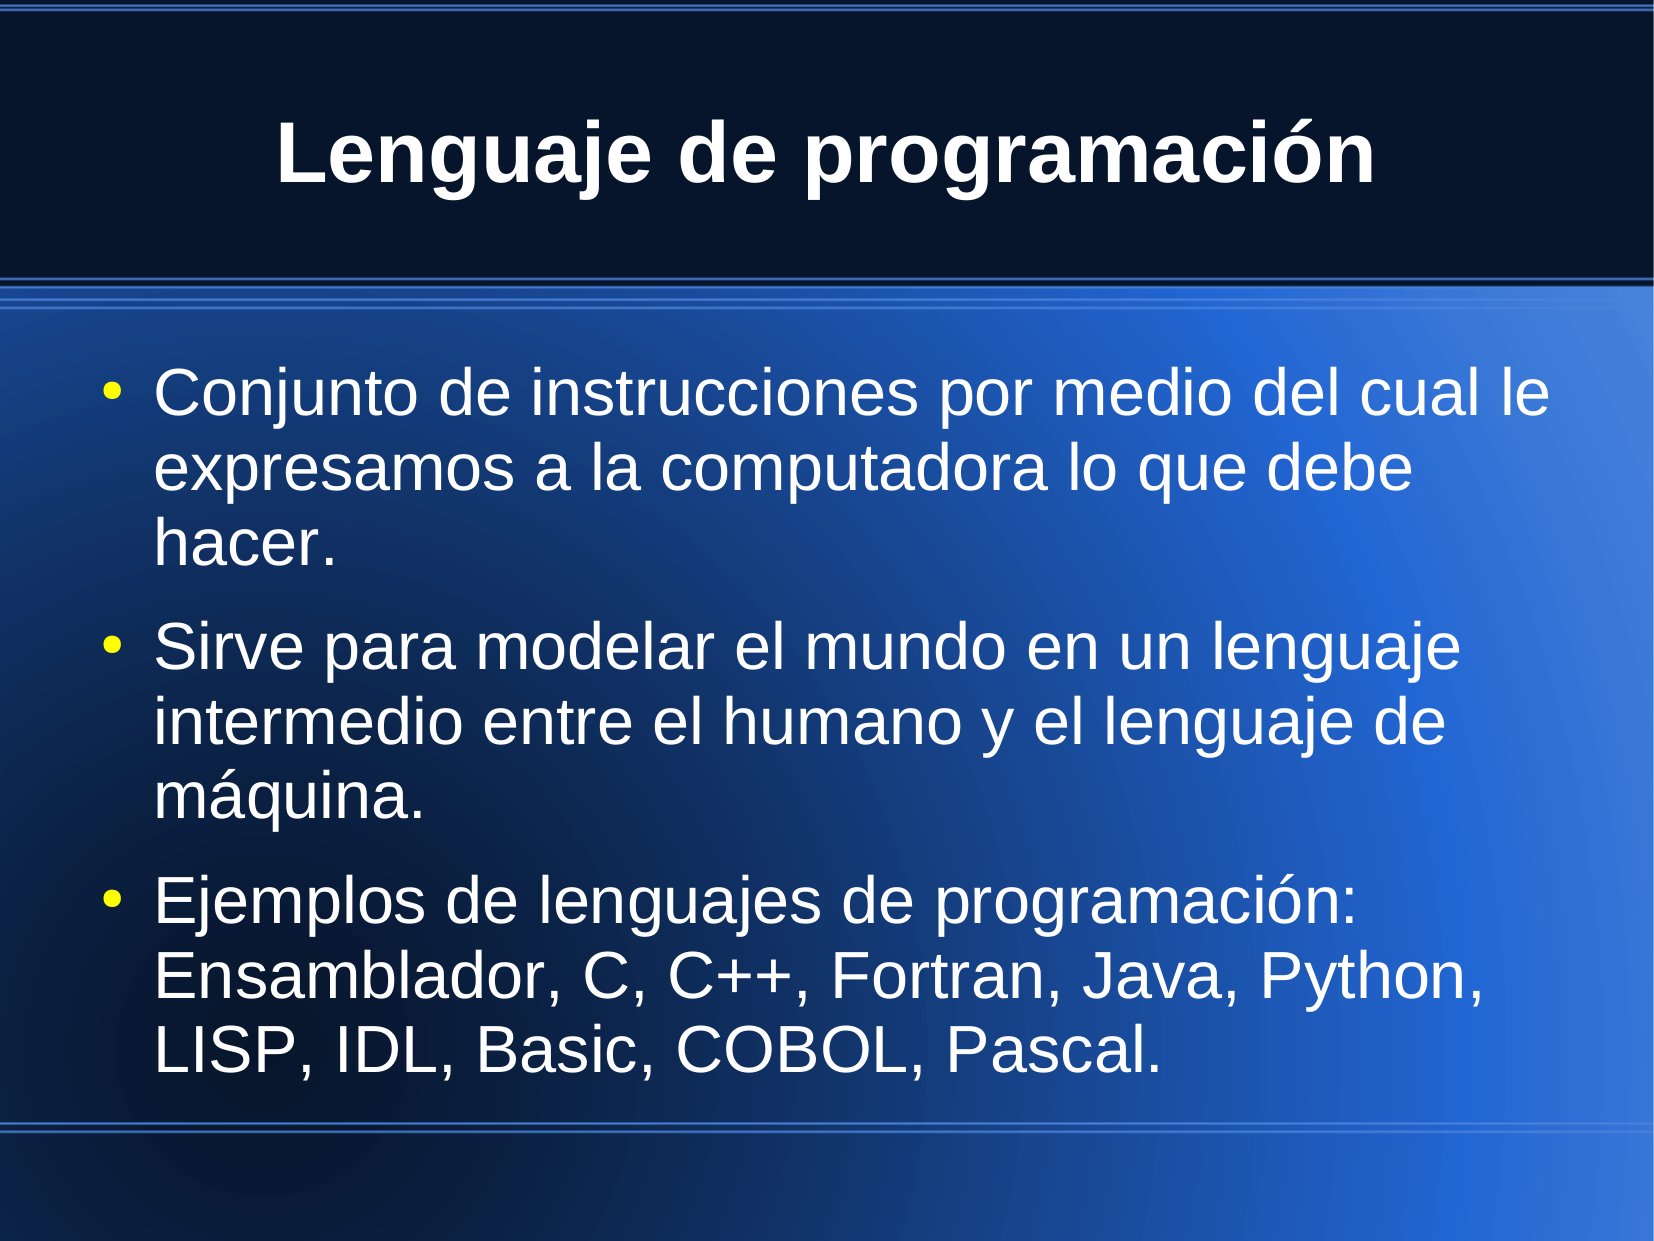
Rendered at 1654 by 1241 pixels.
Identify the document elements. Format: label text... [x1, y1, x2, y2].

picture [0, 0, 1654, 1241]
title Lenguaje de programación [82, 49, 1571, 257]
list Conjunto de instrucciones por medio del cual le expresamos a la computadora lo que debe hacer. Sirve para modelar el mundo en un lenguaje intermedio entre el humano y el lenguaje de máquina. Ejemplos de lenguajes de programación: Ensamblador, C, C++, Fortran, Java, Python, LISP, IDL, Basic, COBOL, Pascal. [82, 355, 1571, 1088]
